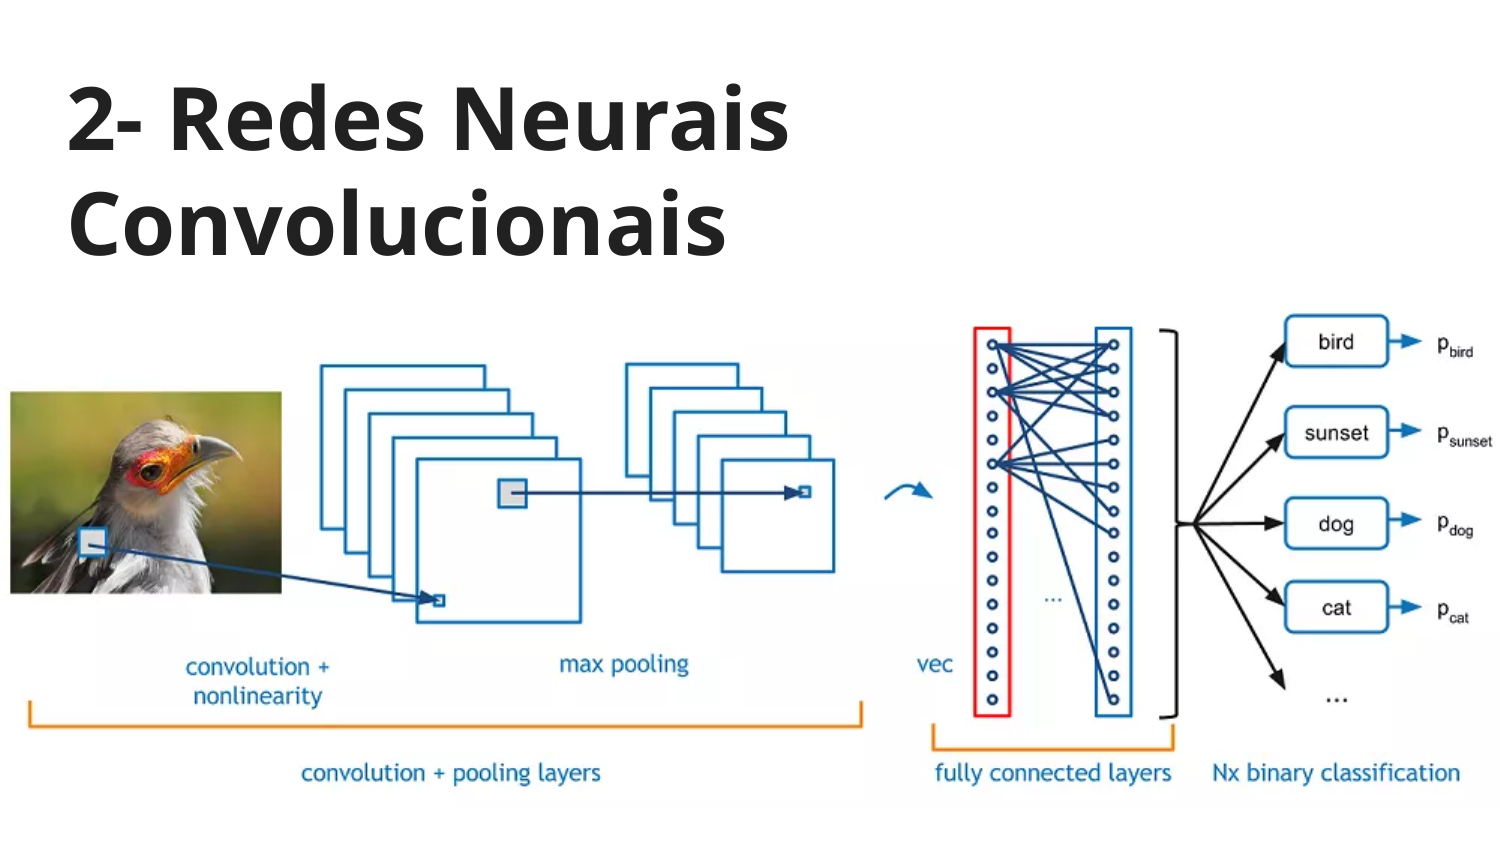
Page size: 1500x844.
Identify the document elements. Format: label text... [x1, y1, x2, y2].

picture [0, 297, 1500, 809]
title 2- Redes Neurais Convolucionais [51, 48, 1449, 180]
